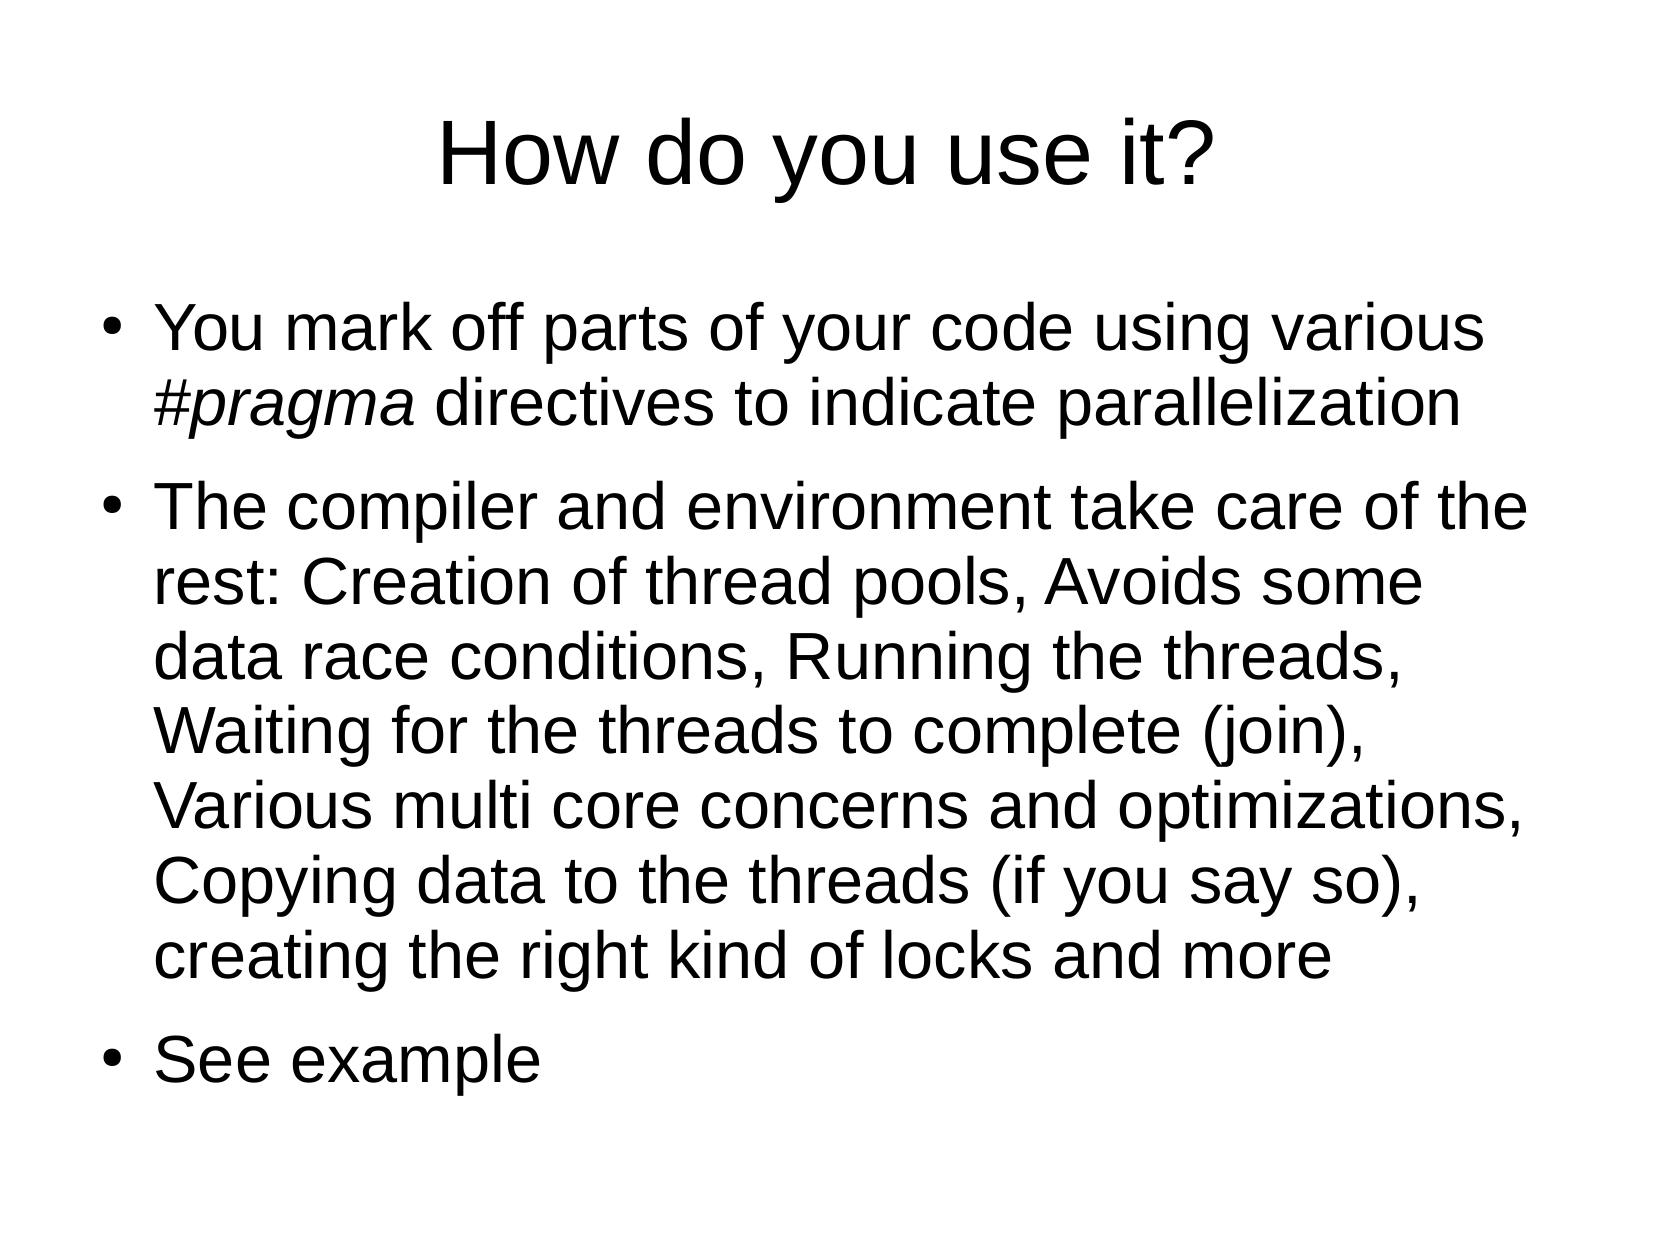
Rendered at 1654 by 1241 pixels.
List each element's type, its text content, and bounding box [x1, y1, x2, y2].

title How do you use it? [82, 49, 1571, 257]
list You mark off parts of your code using various #pragma directives to indicate parallelization The compiler and environment take care of the rest: Creation of thread pools, Avoids some data race conditions, Running the threads, Waiting for the threads to complete (join), Various multi core concerns and optimizations, Copying data to the threads (if you say so), creating the right kind of locks and more See example [82, 290, 1571, 1216]
